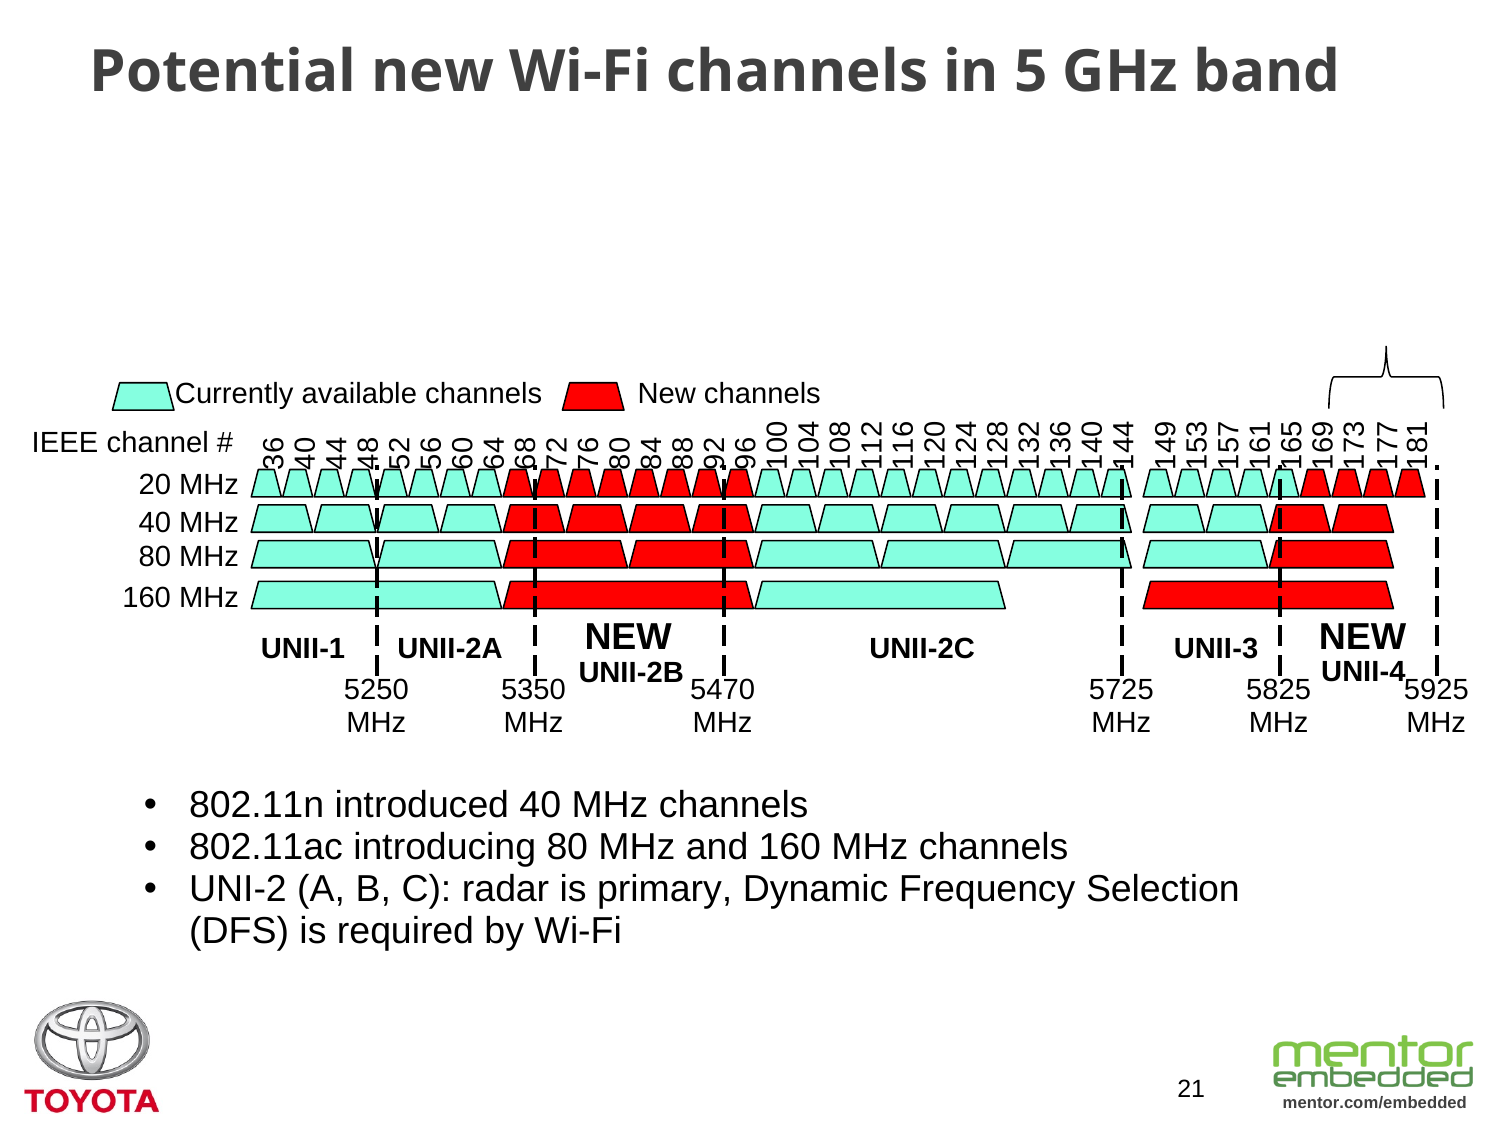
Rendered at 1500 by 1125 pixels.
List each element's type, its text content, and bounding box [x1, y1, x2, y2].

text_box 140 [1071, 409, 1103, 471]
text_box [379, 471, 439, 497]
text_box 84 [631, 409, 662, 471]
text_box 120 [914, 419, 946, 471]
text_box 96 [725, 419, 756, 471]
text_box 128 [977, 409, 1008, 471]
text_box 100 [756, 419, 788, 471]
text_box 177 [1365, 409, 1394, 471]
text_box 5725 MHz [1059, 673, 1184, 739]
text_box 165 [1271, 409, 1300, 471]
text_box 5825 MHz [1216, 673, 1341, 739]
text_box [1300, 471, 1362, 497]
text_box [503, 581, 1006, 609]
text_box [112, 382, 174, 411]
text_box 88 [662, 419, 694, 471]
text_box [503, 540, 628, 568]
text_box New channels [637, 370, 999, 419]
text_box 136 [1040, 409, 1071, 471]
text_box [975, 471, 1037, 497]
text_box IEEE channel # [0, 418, 234, 467]
text_box 92 [694, 419, 725, 471]
text_box [1269, 504, 1331, 533]
text_box 112 [851, 419, 883, 471]
text_box 76 [568, 411, 599, 471]
text_box UNII-2C [849, 632, 995, 666]
text_box 144 [1103, 409, 1134, 471]
text_box UNII-1 [230, 632, 376, 666]
text_box [377, 504, 439, 533]
text_box 72 [536, 411, 568, 471]
text_box 169 [1300, 409, 1331, 471]
text_box [726, 471, 785, 497]
text_box UNII-2B [557, 656, 705, 689]
text_box [1206, 471, 1268, 497]
text_box [1143, 471, 1205, 497]
text_box 48 [347, 419, 379, 471]
text_box 132 [1008, 409, 1040, 471]
text_box 40 MHz [135, 506, 240, 539]
text_box 153 [1176, 409, 1208, 471]
text_box [629, 471, 691, 497]
text_box [440, 504, 502, 533]
text_box 181 [1394, 409, 1428, 471]
text_box 68 [503, 419, 536, 471]
text_box [314, 504, 376, 533]
text_box 5350 MHz [471, 673, 596, 739]
text_box NEW [555, 615, 702, 658]
text_box 64 [492, 458, 501, 466]
text_box [1395, 471, 1426, 497]
text_box [503, 504, 565, 533]
text_box [562, 382, 624, 411]
text_box [251, 471, 313, 497]
text_box 60 [442, 419, 473, 471]
text_box 5250 MHz [314, 673, 439, 739]
text_box [629, 504, 691, 533]
text_box 5925 MHz [1374, 673, 1499, 739]
text_box 108 [819, 419, 851, 471]
text_box [314, 471, 375, 497]
text_box 149 [1143, 409, 1176, 471]
text_box [1143, 581, 1394, 609]
text_box 169 [1314, 425, 1323, 433]
text_box [251, 540, 376, 568]
text_box UNII-2A [377, 632, 523, 666]
text_box 116 [883, 419, 914, 471]
text_box Currently available channels [174, 370, 562, 419]
text_box 80 [599, 409, 631, 471]
text_box [251, 504, 313, 533]
text_box 169 [1321, 441, 1330, 449]
text_box [1269, 540, 1394, 568]
text_box 56 [410, 419, 442, 471]
text_box [1206, 504, 1268, 533]
picture [24, 998, 163, 1114]
picture [1268, 1030, 1476, 1092]
text_box 80 MHz [135, 540, 240, 573]
text_box UNII-3 [1143, 632, 1289, 666]
text_box 64 [487, 443, 496, 449]
text_box [1101, 469, 1132, 497]
text_box 52 [379, 419, 410, 471]
text_box 802.11n introduced 40 MHz channels 802.11ac introducing 80 MHz and 160 MHz channels UNI-2 (A, B, C): radar is primary, Dynamic Frequency Selection (DFS) is required by Wi-Fi [129, 776, 1277, 960]
text_box [537, 471, 565, 497]
text_box [786, 471, 848, 497]
text_box [1332, 504, 1394, 533]
text_box [566, 504, 628, 533]
text_box [377, 540, 502, 568]
text_box 173 [1331, 409, 1365, 471]
text_box 165 [1290, 441, 1299, 449]
text_box [1269, 469, 1299, 497]
text_box 161 [1239, 409, 1271, 471]
text_box [566, 471, 628, 497]
text_box [692, 471, 722, 497]
text_box [1143, 504, 1205, 533]
text_box [251, 581, 502, 609]
text_box [629, 540, 1132, 568]
text_box [1038, 471, 1100, 497]
text_box 124 [946, 419, 977, 471]
text_box 157 [1208, 409, 1239, 471]
text_box Potential new Wi-Fi channels in 5 GHz band [74, 24, 1437, 184]
text_box 160 MHz [74, 581, 240, 615]
text_box 36 [251, 419, 284, 471]
text_box 104 [788, 419, 819, 471]
text_box [692, 504, 1132, 533]
text_box 44 [316, 419, 347, 471]
text_box [503, 471, 533, 497]
text_box 40 [284, 419, 316, 471]
text_box 5470 MHz [660, 673, 785, 739]
text_box [849, 471, 911, 497]
text_box [1143, 540, 1268, 568]
text_box 64 [473, 419, 503, 471]
text_box NEW [1290, 615, 1436, 655]
text_box 20 MHz [135, 468, 240, 502]
text_box [912, 471, 974, 497]
text_box [1363, 471, 1394, 497]
text_box [440, 471, 502, 497]
text_box UNII-4 [1290, 655, 1437, 688]
